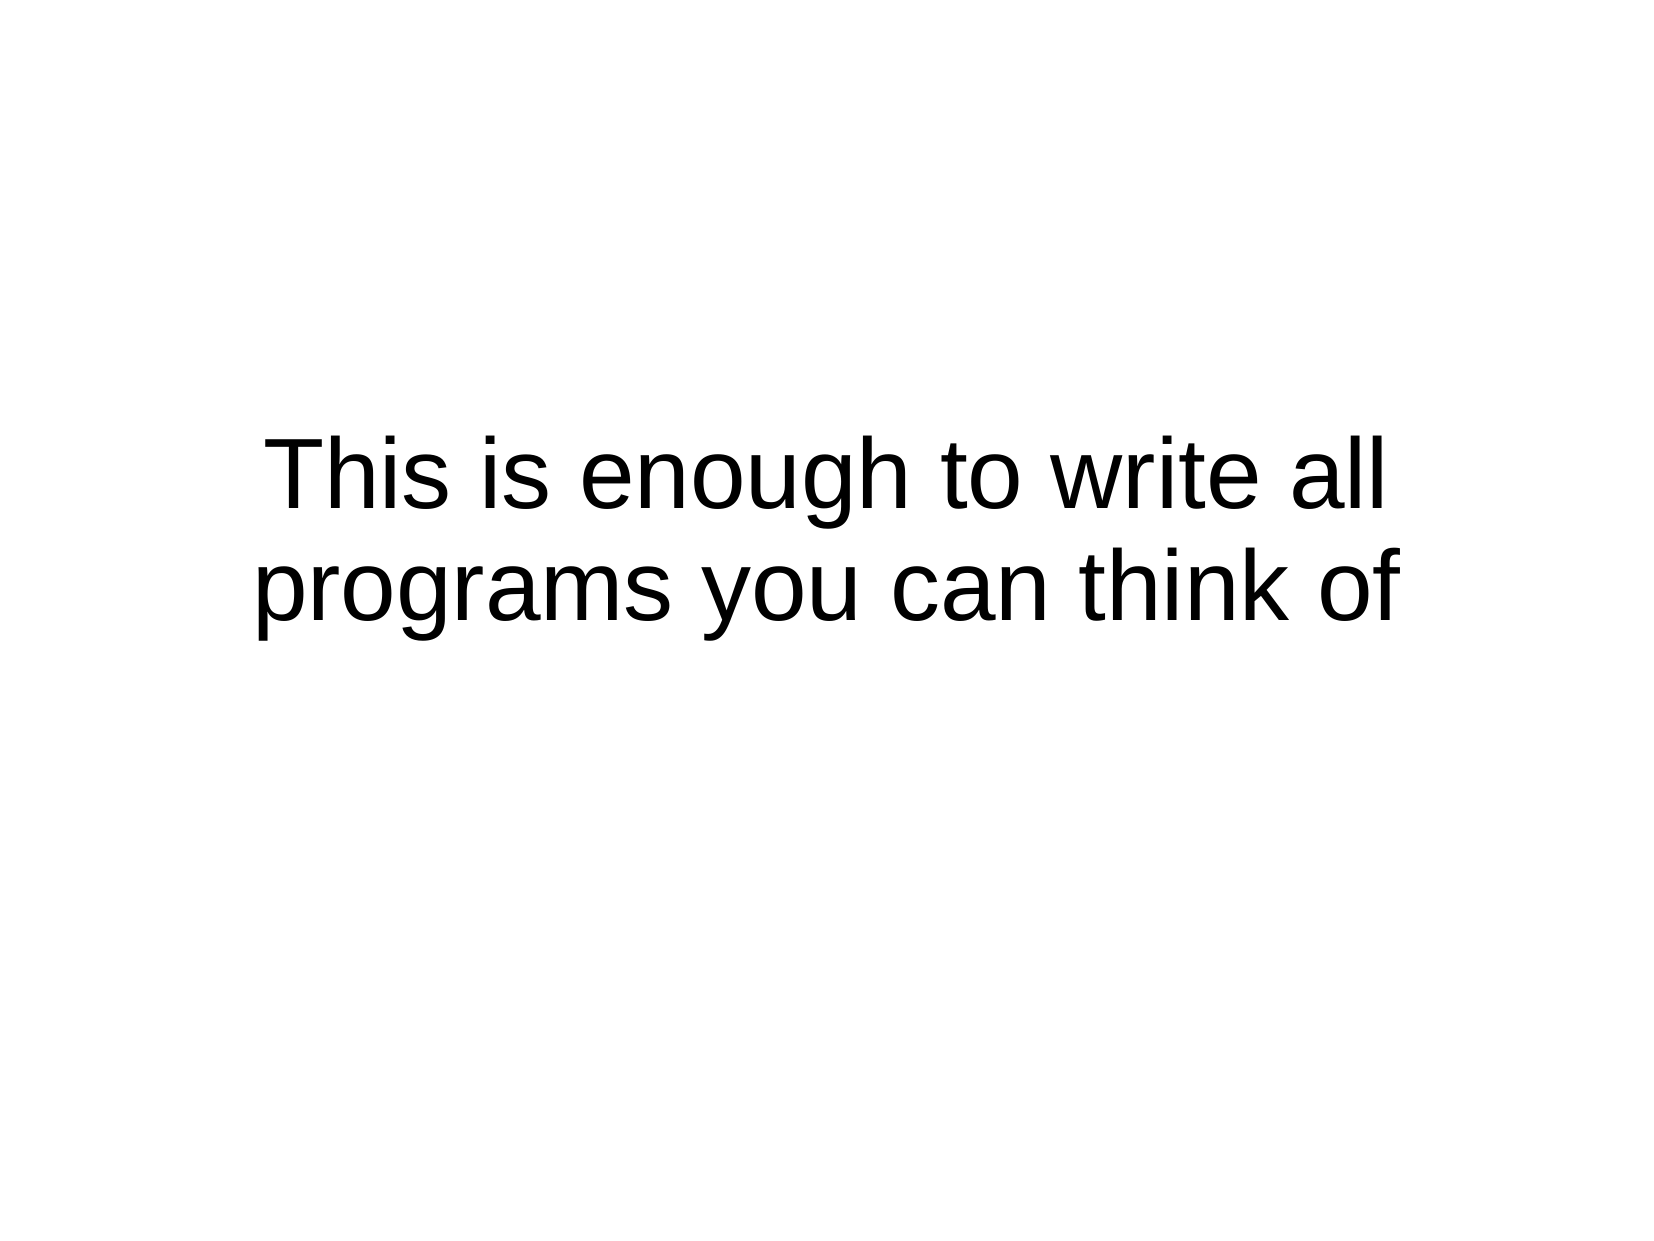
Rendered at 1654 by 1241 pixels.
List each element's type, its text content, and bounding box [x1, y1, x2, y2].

subtitle This is enough to write all programs you can think of [82, 49, 1571, 1010]
